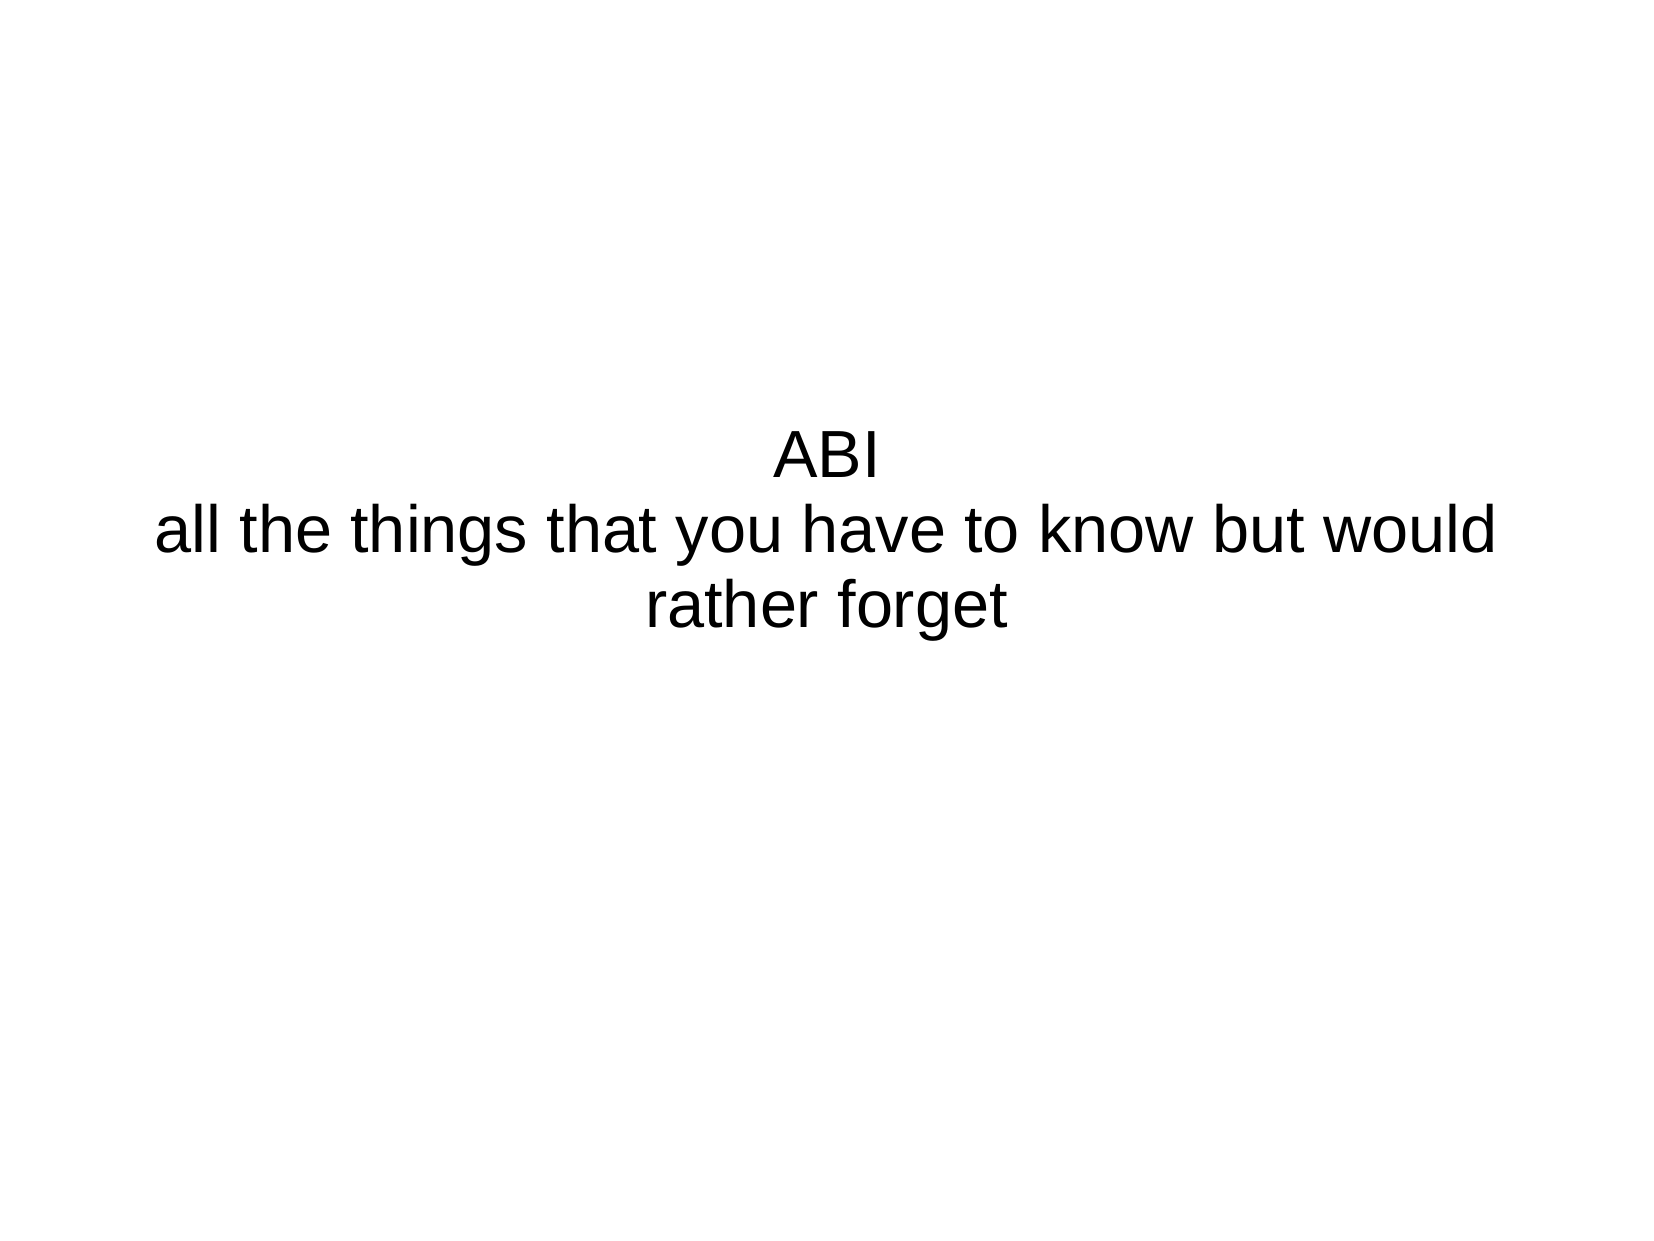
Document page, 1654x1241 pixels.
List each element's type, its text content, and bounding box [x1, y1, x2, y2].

subtitle ABI all the things that you have to know but would rather forget [82, 49, 1571, 1010]
